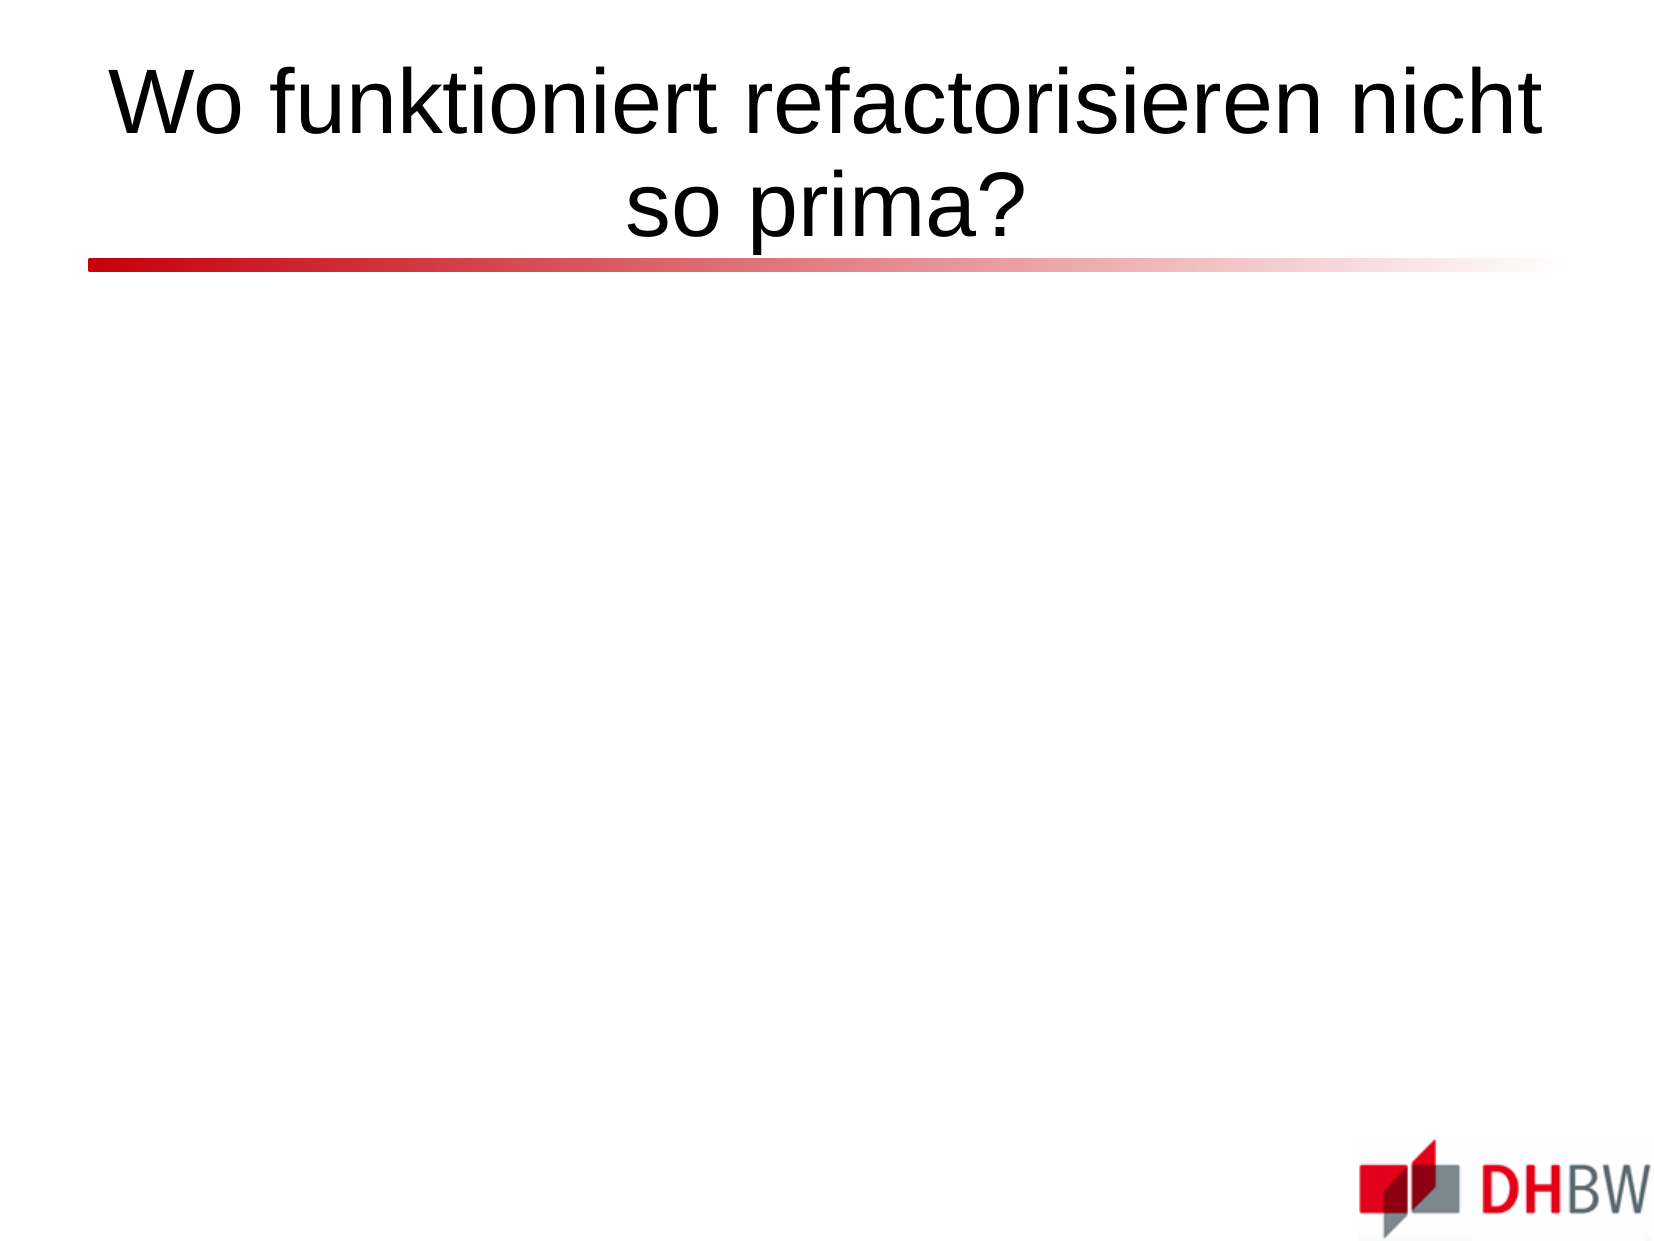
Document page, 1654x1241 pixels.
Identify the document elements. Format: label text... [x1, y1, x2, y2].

picture [1358, 1137, 1652, 1241]
title Wo funktioniert refactorisieren nicht so prima? [82, 50, 1571, 256]
